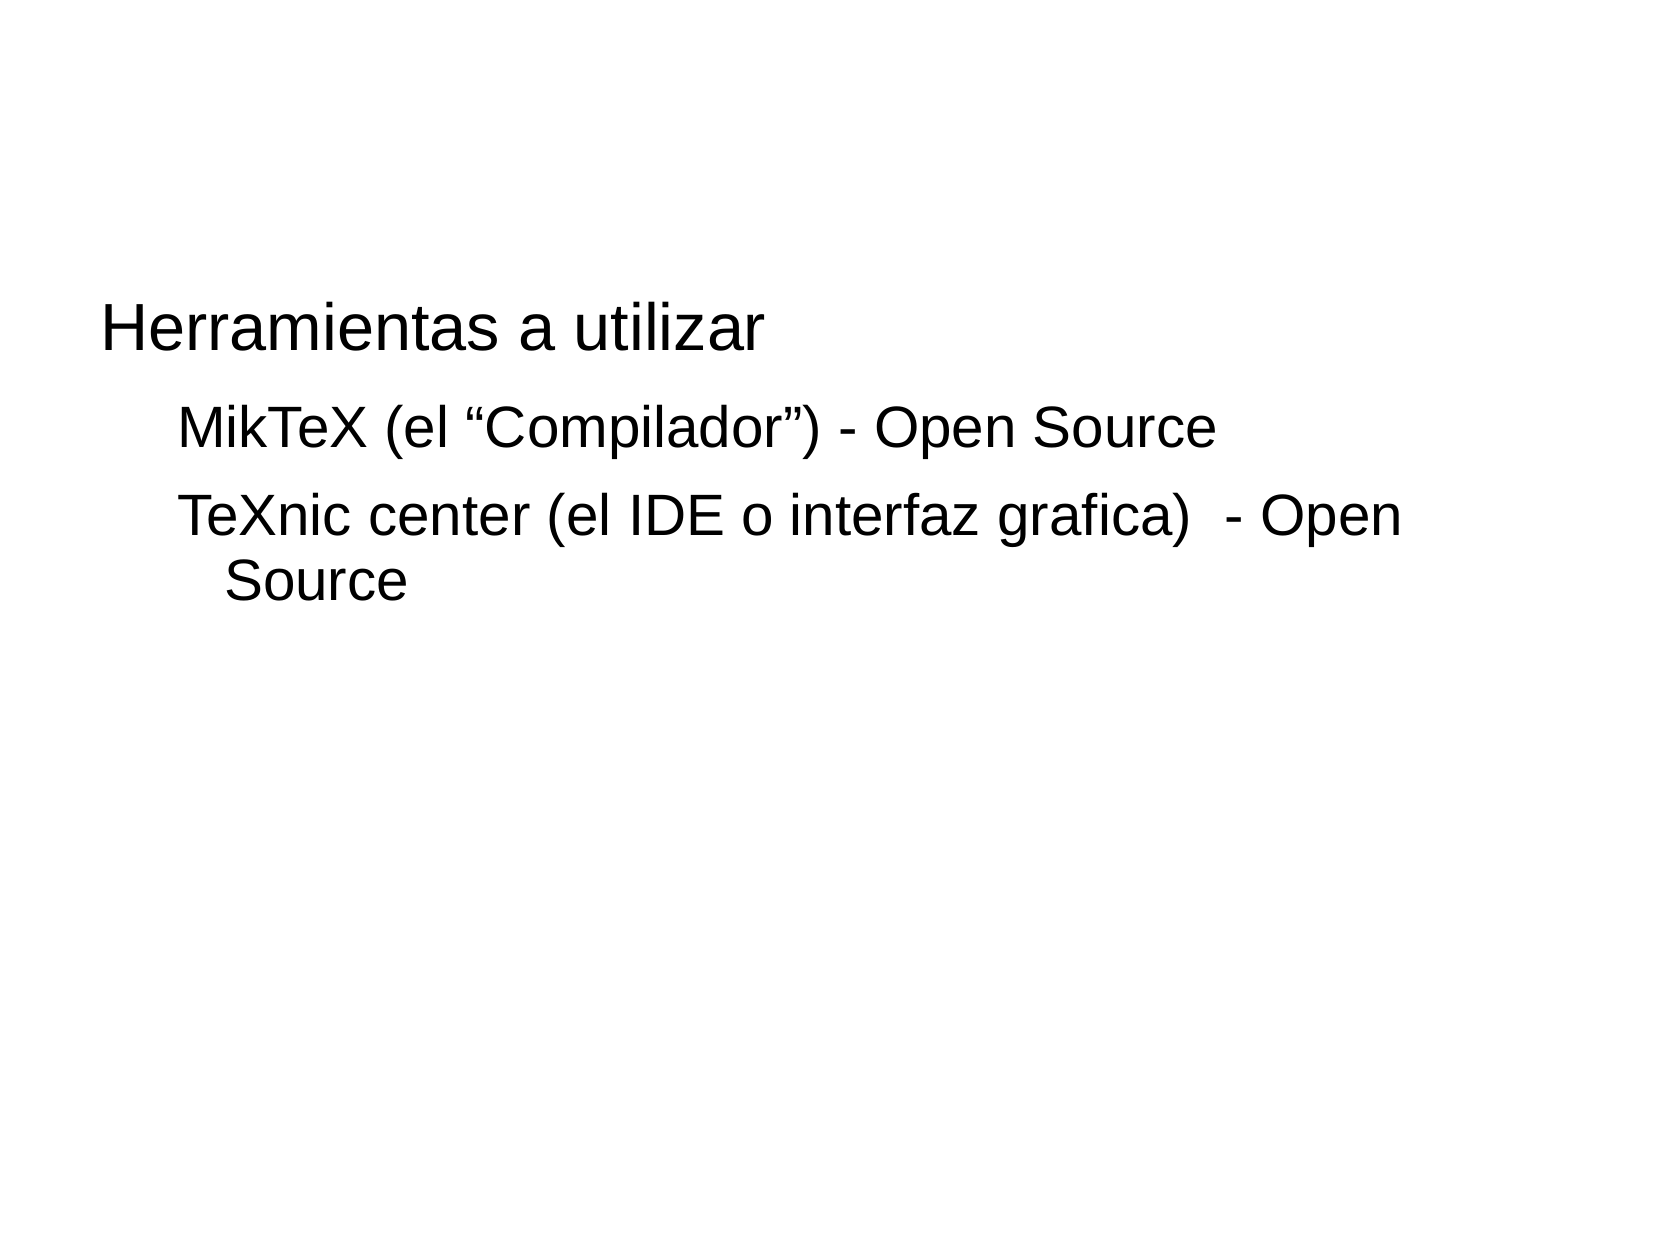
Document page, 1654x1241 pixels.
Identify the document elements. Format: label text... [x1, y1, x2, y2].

list Herramientas a utilizar MikTeX (el “Compilador”) - Open Source TeXnic center (el IDE o interfaz grafica) - Open Source [82, 290, 1571, 1094]
